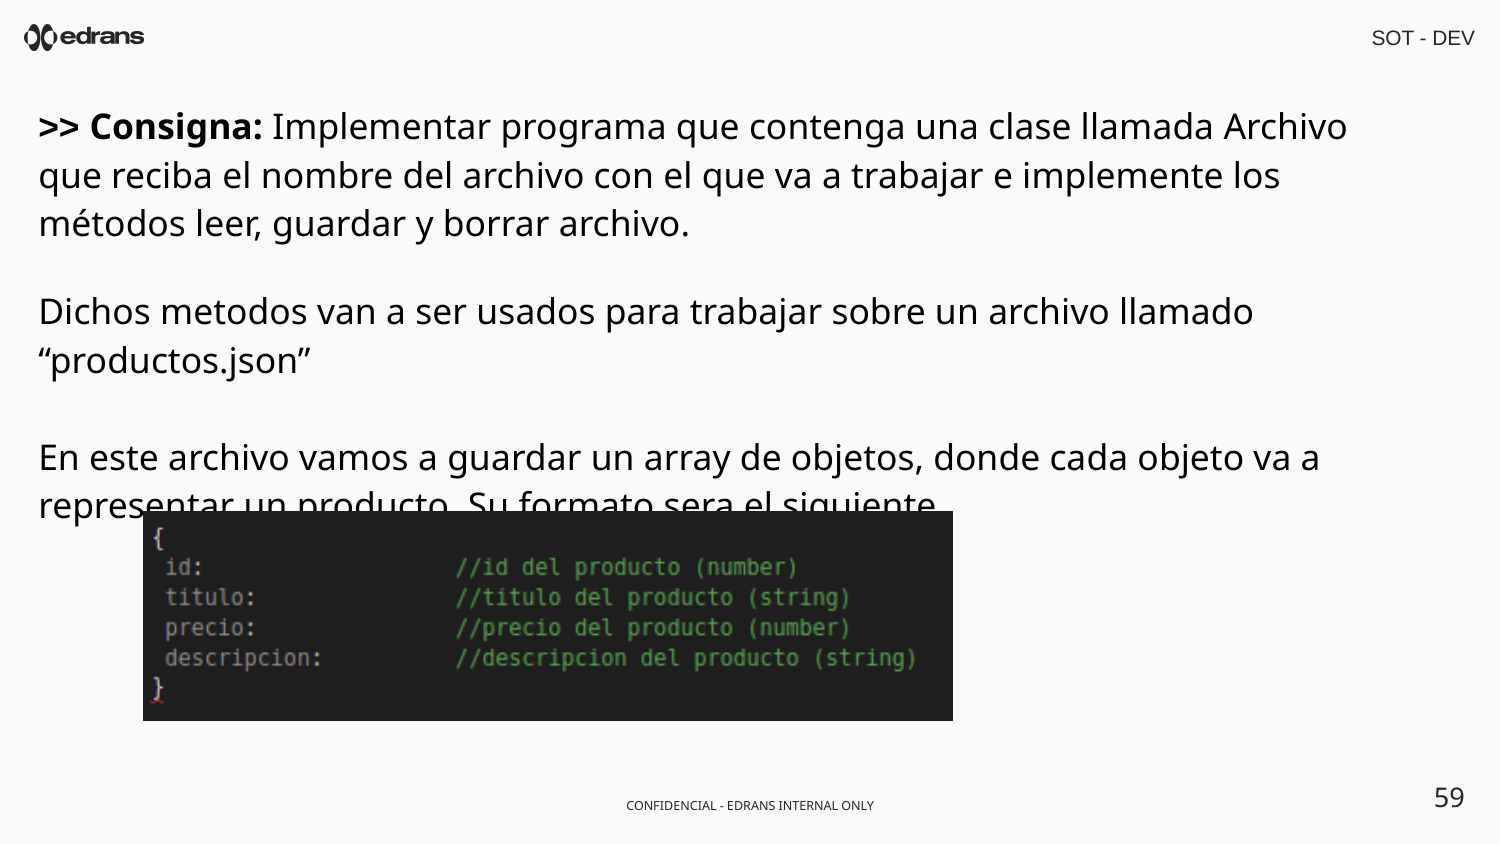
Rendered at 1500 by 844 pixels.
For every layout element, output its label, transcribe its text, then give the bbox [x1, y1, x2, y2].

text_box CONFIDENCIAL - EDRANS INTERNAL ONLY [613, 797, 887, 814]
text_box >> Consigna: Implementar programa que contenga una clase llamada Archivo que reciba el nombre del archivo con el que va a trabajar e implemente los métodos leer, guardar y borrar archivo. Dichos metodos van a ser usados para trabajar sobre un archivo llamado “productos.json” En este archivo vamos a guardar un array de objetos, donde cada objeto va a representar un producto. Su formato sera el siguiente [23, 94, 1394, 480]
slide_number <número> [1389, 764, 1480, 830]
picture [143, 511, 953, 721]
text_box SOT - DEV [1266, 24, 1475, 51]
picture [24, 24, 144, 51]
